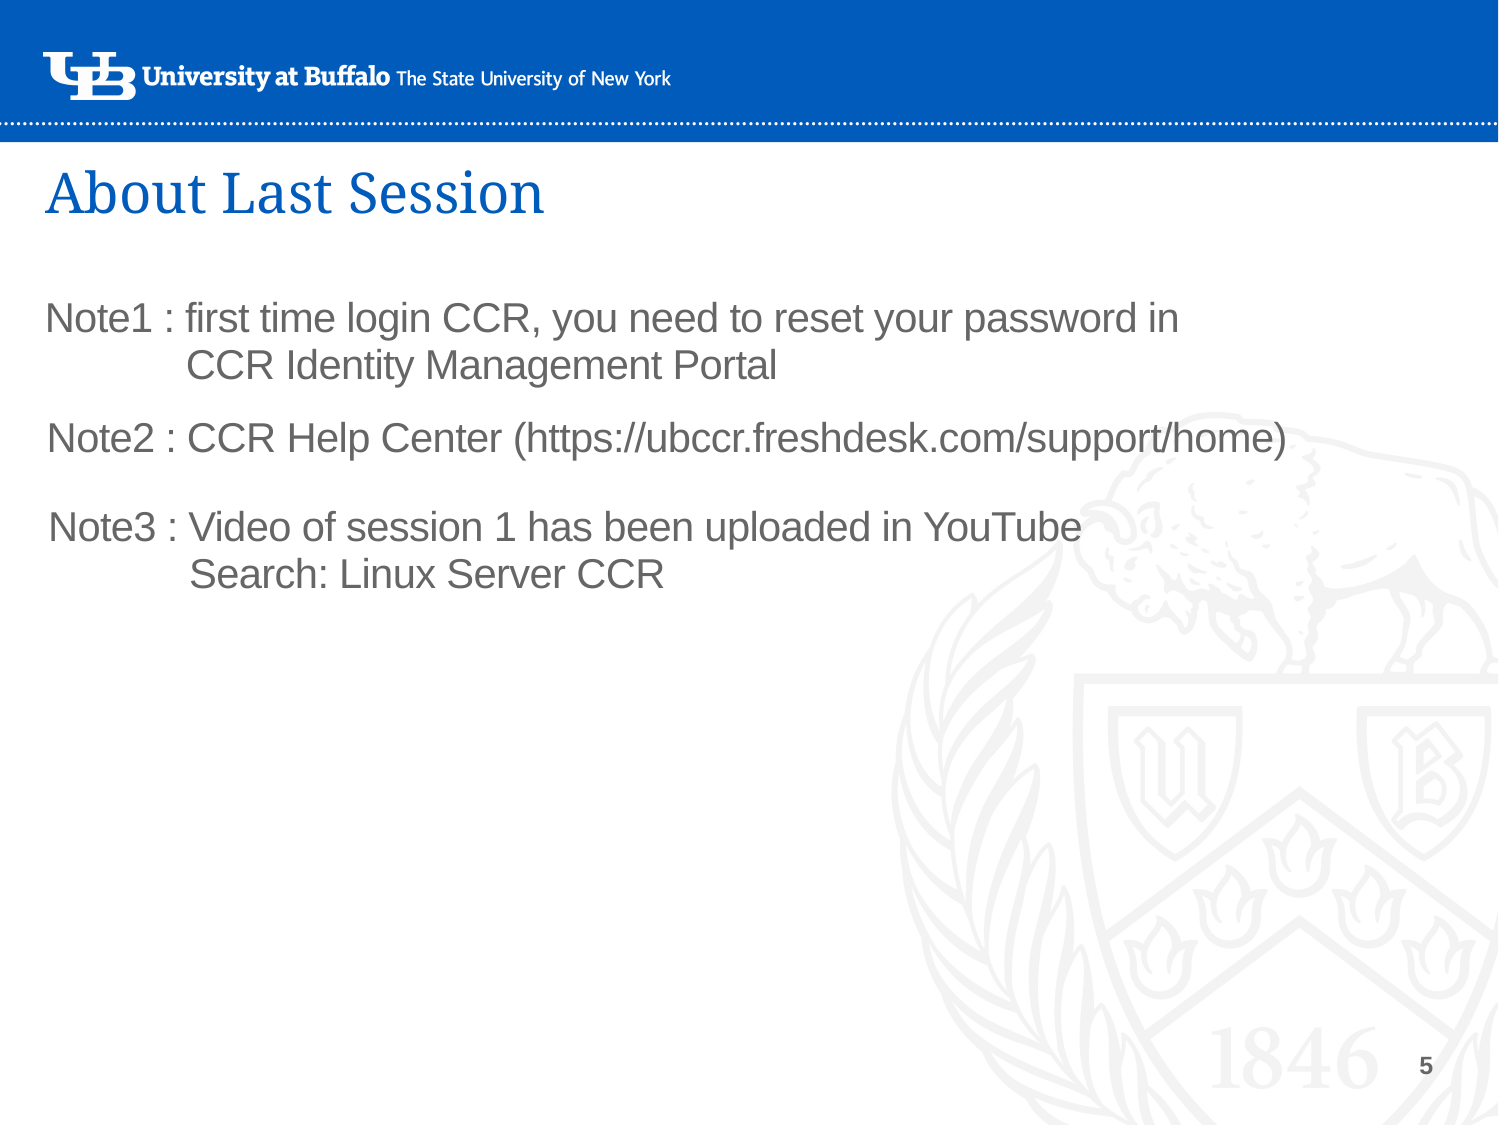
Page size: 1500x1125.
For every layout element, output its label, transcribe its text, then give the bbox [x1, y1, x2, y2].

text_box Note3 : Video of session 1 has been uploaded in YouTube Search: Linux Server CCR [33, 496, 1304, 605]
title About Last Session [30, 153, 1387, 232]
text_box Note1 : first time login CCR, you need to reset your password in CCR Identity Management Portal [30, 287, 1336, 396]
text_box Note2 : CCR Help Center (https://ubccr.freshdesk.com/support/home) [31, 407, 1302, 470]
picture [0, 0, 1499, 1125]
